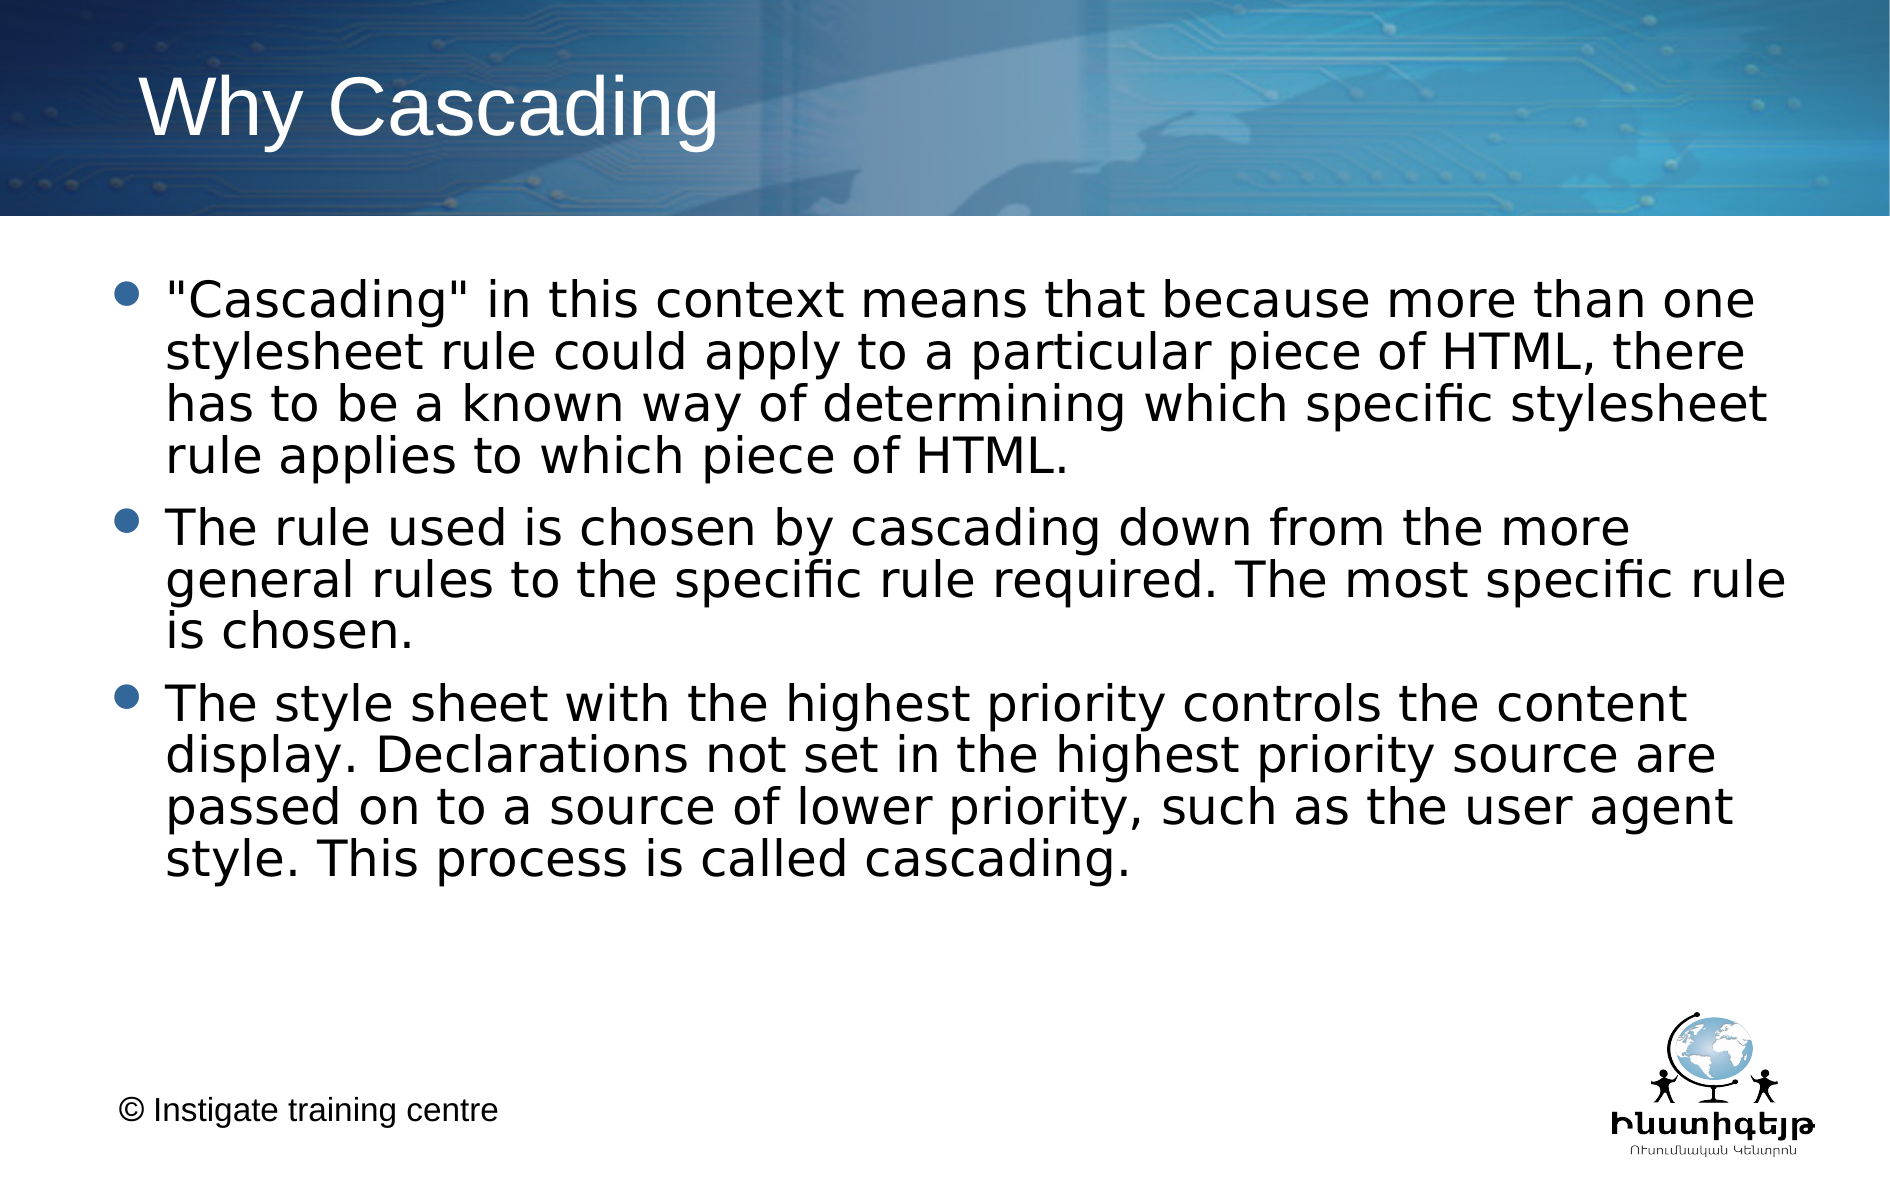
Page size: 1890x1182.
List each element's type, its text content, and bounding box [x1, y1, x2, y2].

picture [0, 0, 1890, 216]
picture [1612, 1012, 1815, 1157]
list "Cascading" in this context means that because more than one stylesheet rule could apply to a particular piece of HTML, there has to be a known way of determining which specific stylesheet rule applies to which piece of HTML. The rule used is chosen by cascading down from the more general rules to the specific rule required. The most specific rule is chosen. The style sheet with the highest priority controls the content display. Declarations not set in the highest priority source are passed on to a source of lower priority, such as the user agent style. This process is called cascading. [110, 276, 1801, 301]
